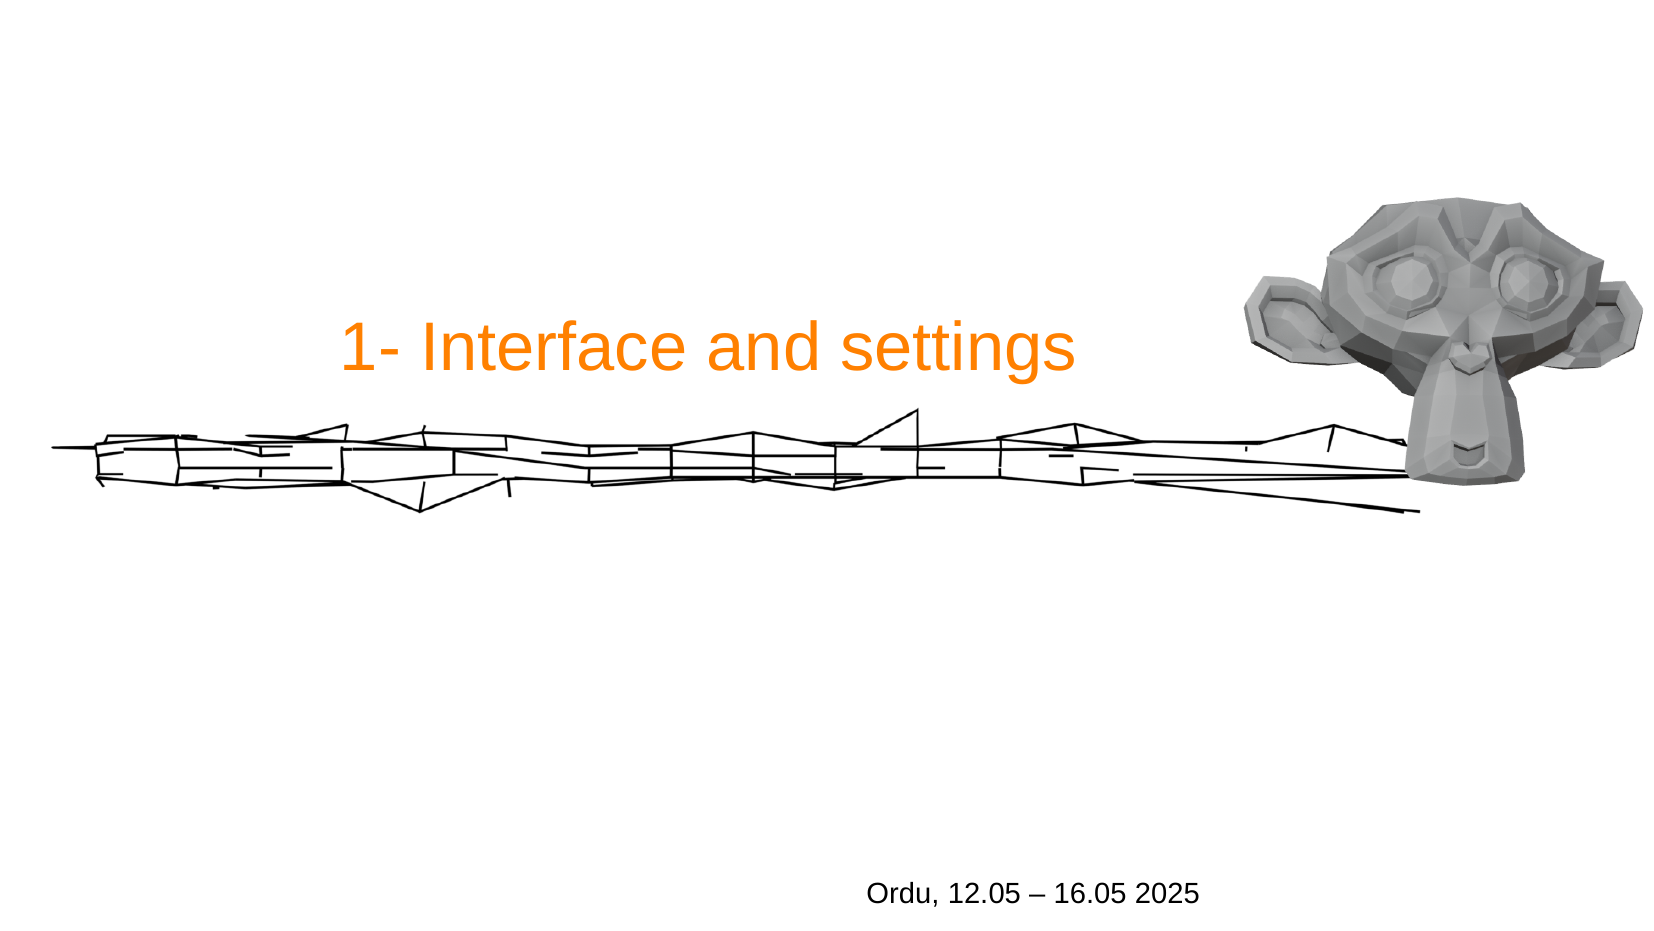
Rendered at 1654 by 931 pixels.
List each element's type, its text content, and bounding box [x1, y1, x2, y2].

title 1- Interface and settings [88, 265, 1329, 429]
title Ordu, 12.05 – 16.05 2025 [413, 856, 1654, 931]
picture [35, 177, 1654, 538]
